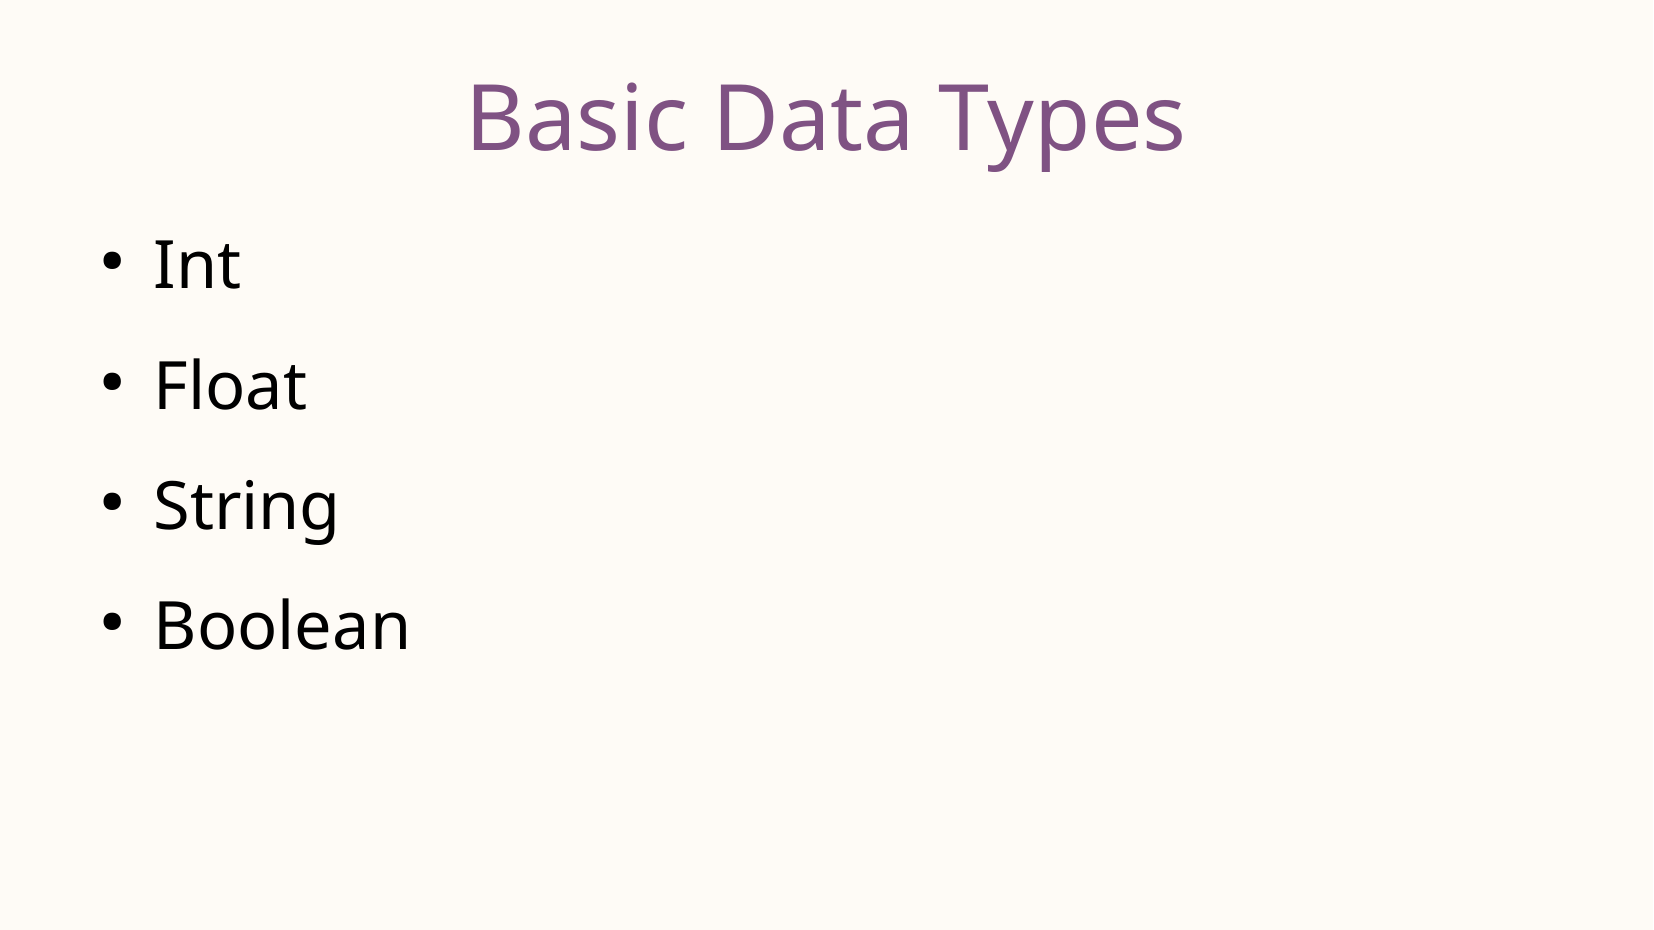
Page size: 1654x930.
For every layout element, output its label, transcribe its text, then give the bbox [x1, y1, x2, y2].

title Basic Data Types [82, 37, 1571, 193]
list Int Float String Boolean [82, 217, 1571, 757]
